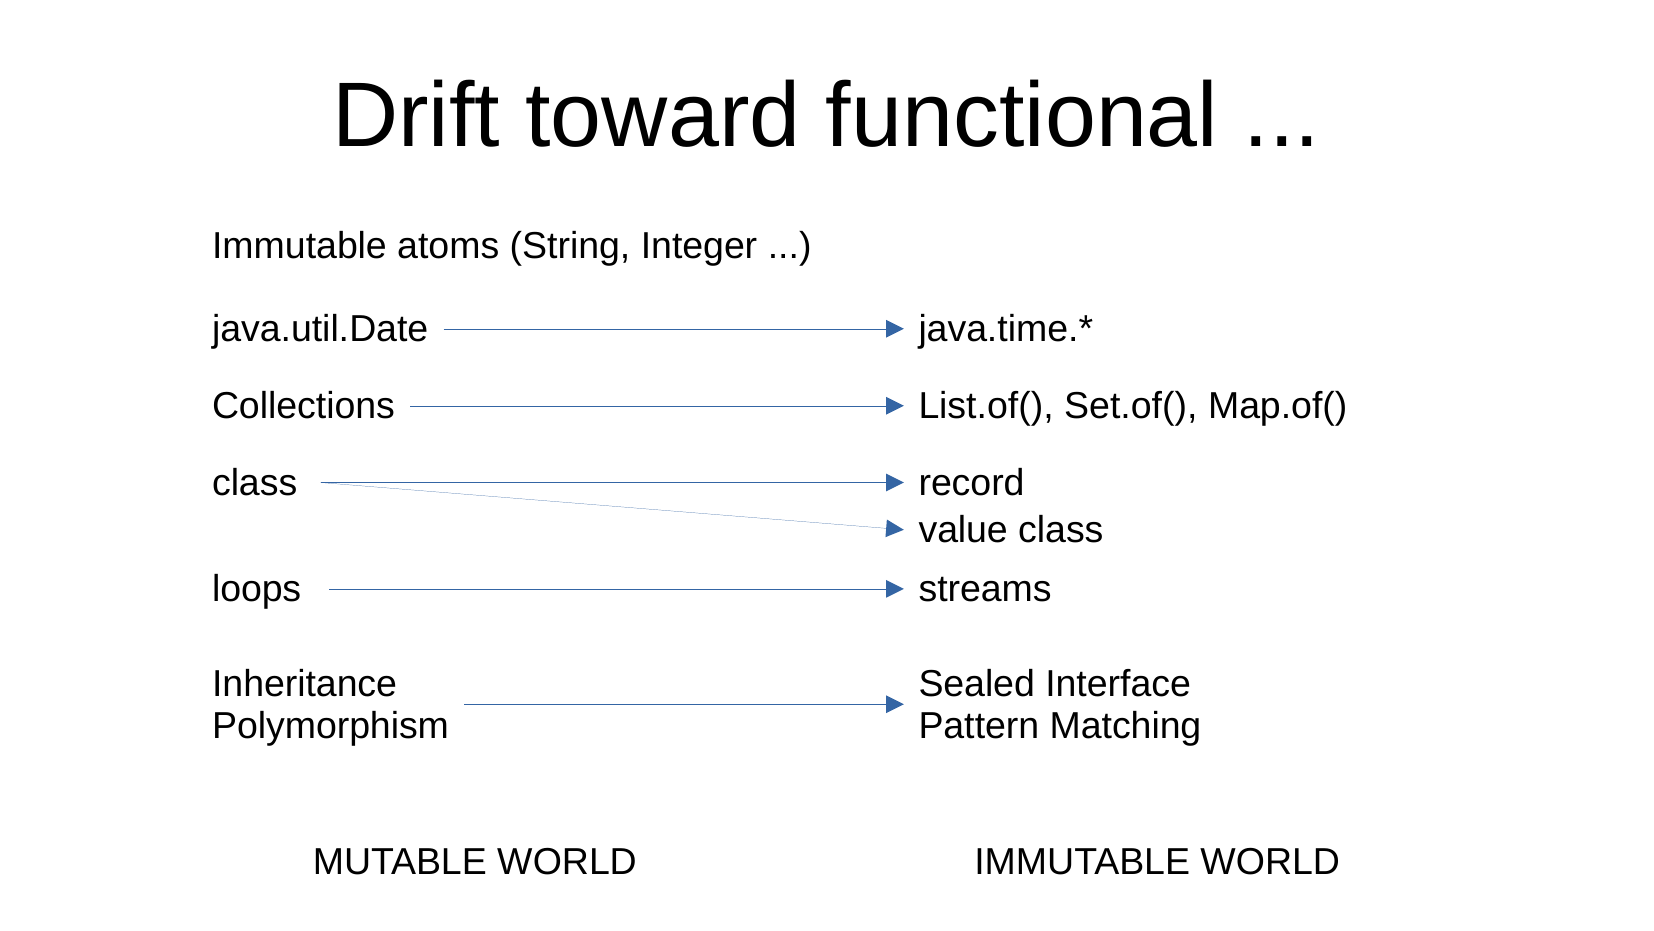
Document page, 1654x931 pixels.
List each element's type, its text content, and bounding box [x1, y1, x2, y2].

text_box java.util.Date [197, 300, 444, 358]
text_box MUTABLE WORLD [298, 832, 653, 890]
text_box Sealed Interface Pattern Matching [903, 654, 1217, 754]
text_box List.of(), Set.of(), Map.of() [903, 377, 1363, 435]
text_box IMMUTABLE WORLD [959, 832, 1356, 890]
text_box Collections [197, 377, 411, 435]
text_box loops [197, 560, 330, 618]
text_box Immutable atoms (String, Integer ...) [197, 217, 828, 275]
text_box java.time.* [903, 300, 1109, 358]
text_box streams [903, 560, 1074, 618]
text_box Inheritance Polymorphism [197, 654, 465, 754]
text_box class [197, 454, 321, 511]
text_box value class [903, 501, 1123, 559]
text_box record [903, 454, 1055, 501]
title Drift toward functional ... [82, 37, 1571, 193]
